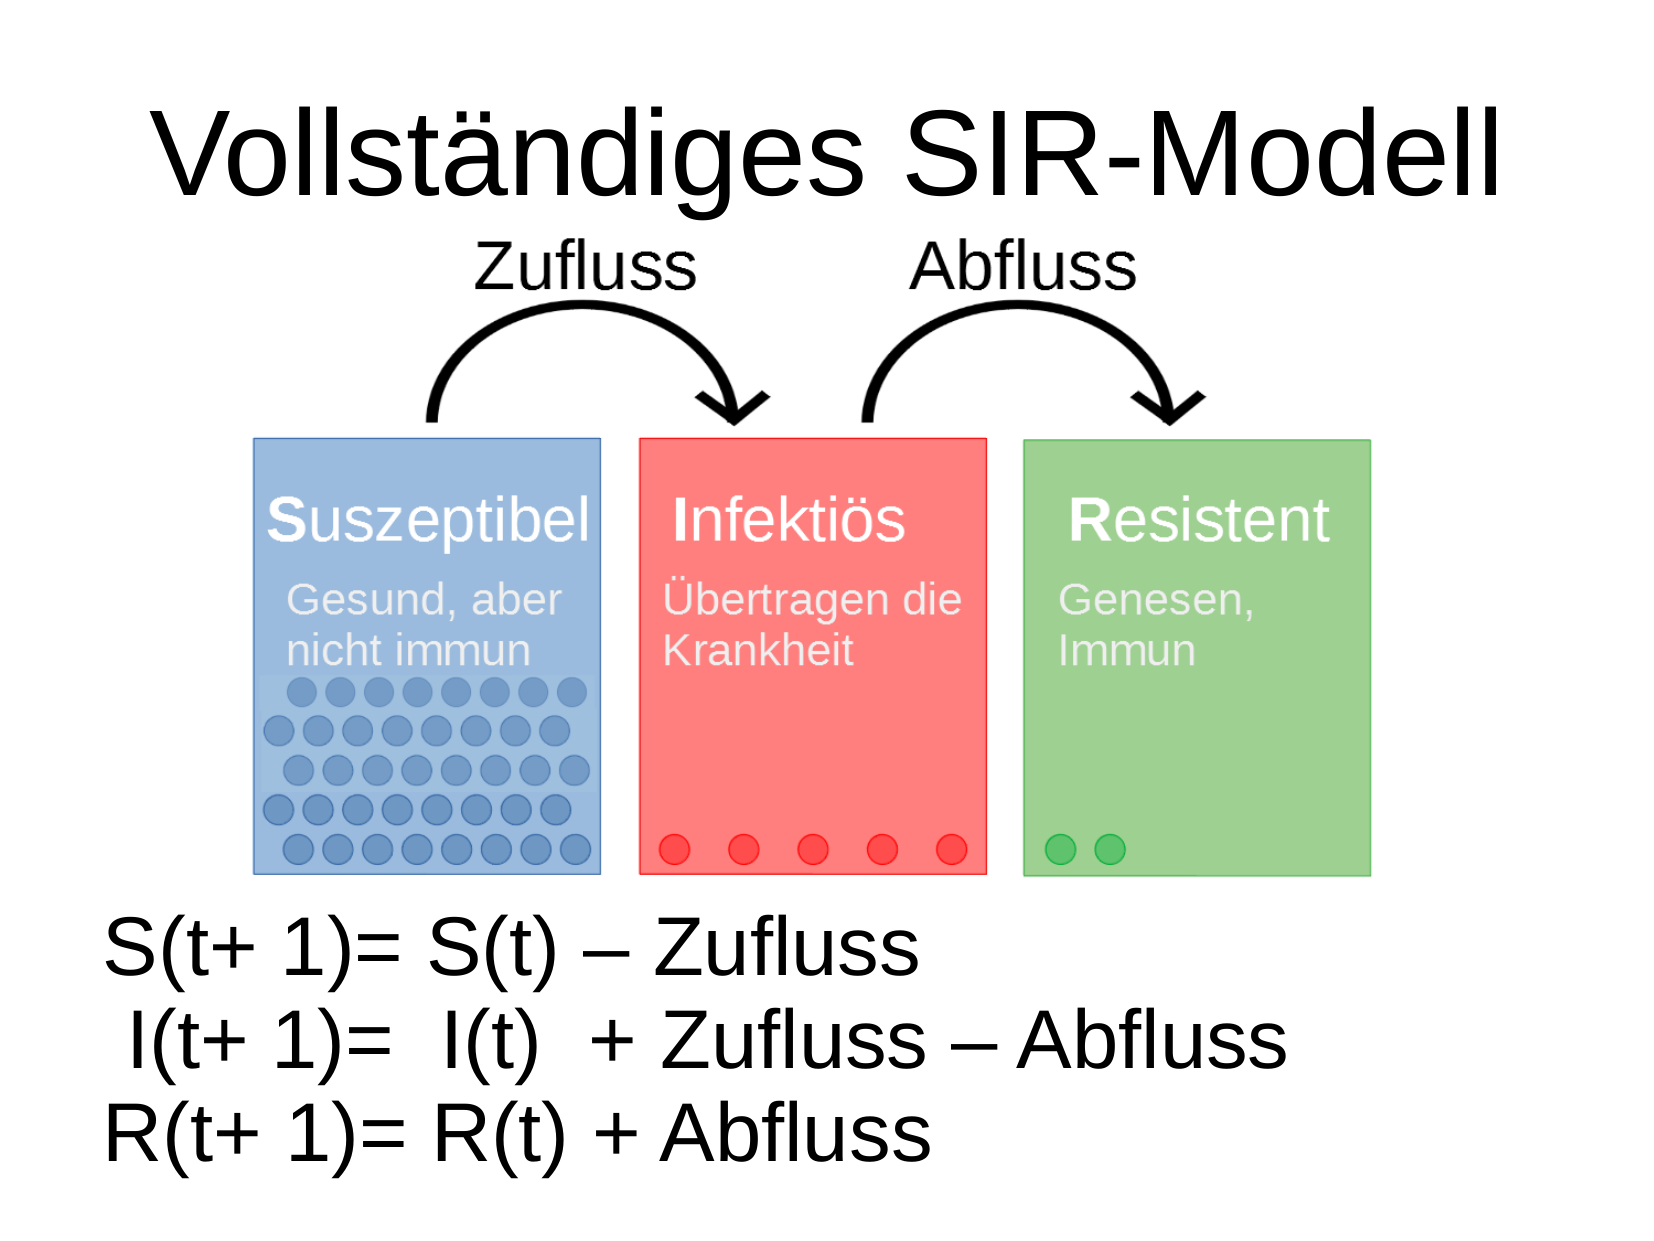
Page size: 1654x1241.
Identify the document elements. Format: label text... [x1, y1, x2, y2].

title Vollständiges SIR-Modell [82, 49, 1571, 257]
picture [224, 224, 1382, 886]
text_box S(t+ 1)= S(t) – Zufluss I(t+ 1)= I(t) + Zufluss – Abfluss R(t+ 1)= R(t) + Abfluss [88, 892, 1577, 1187]
